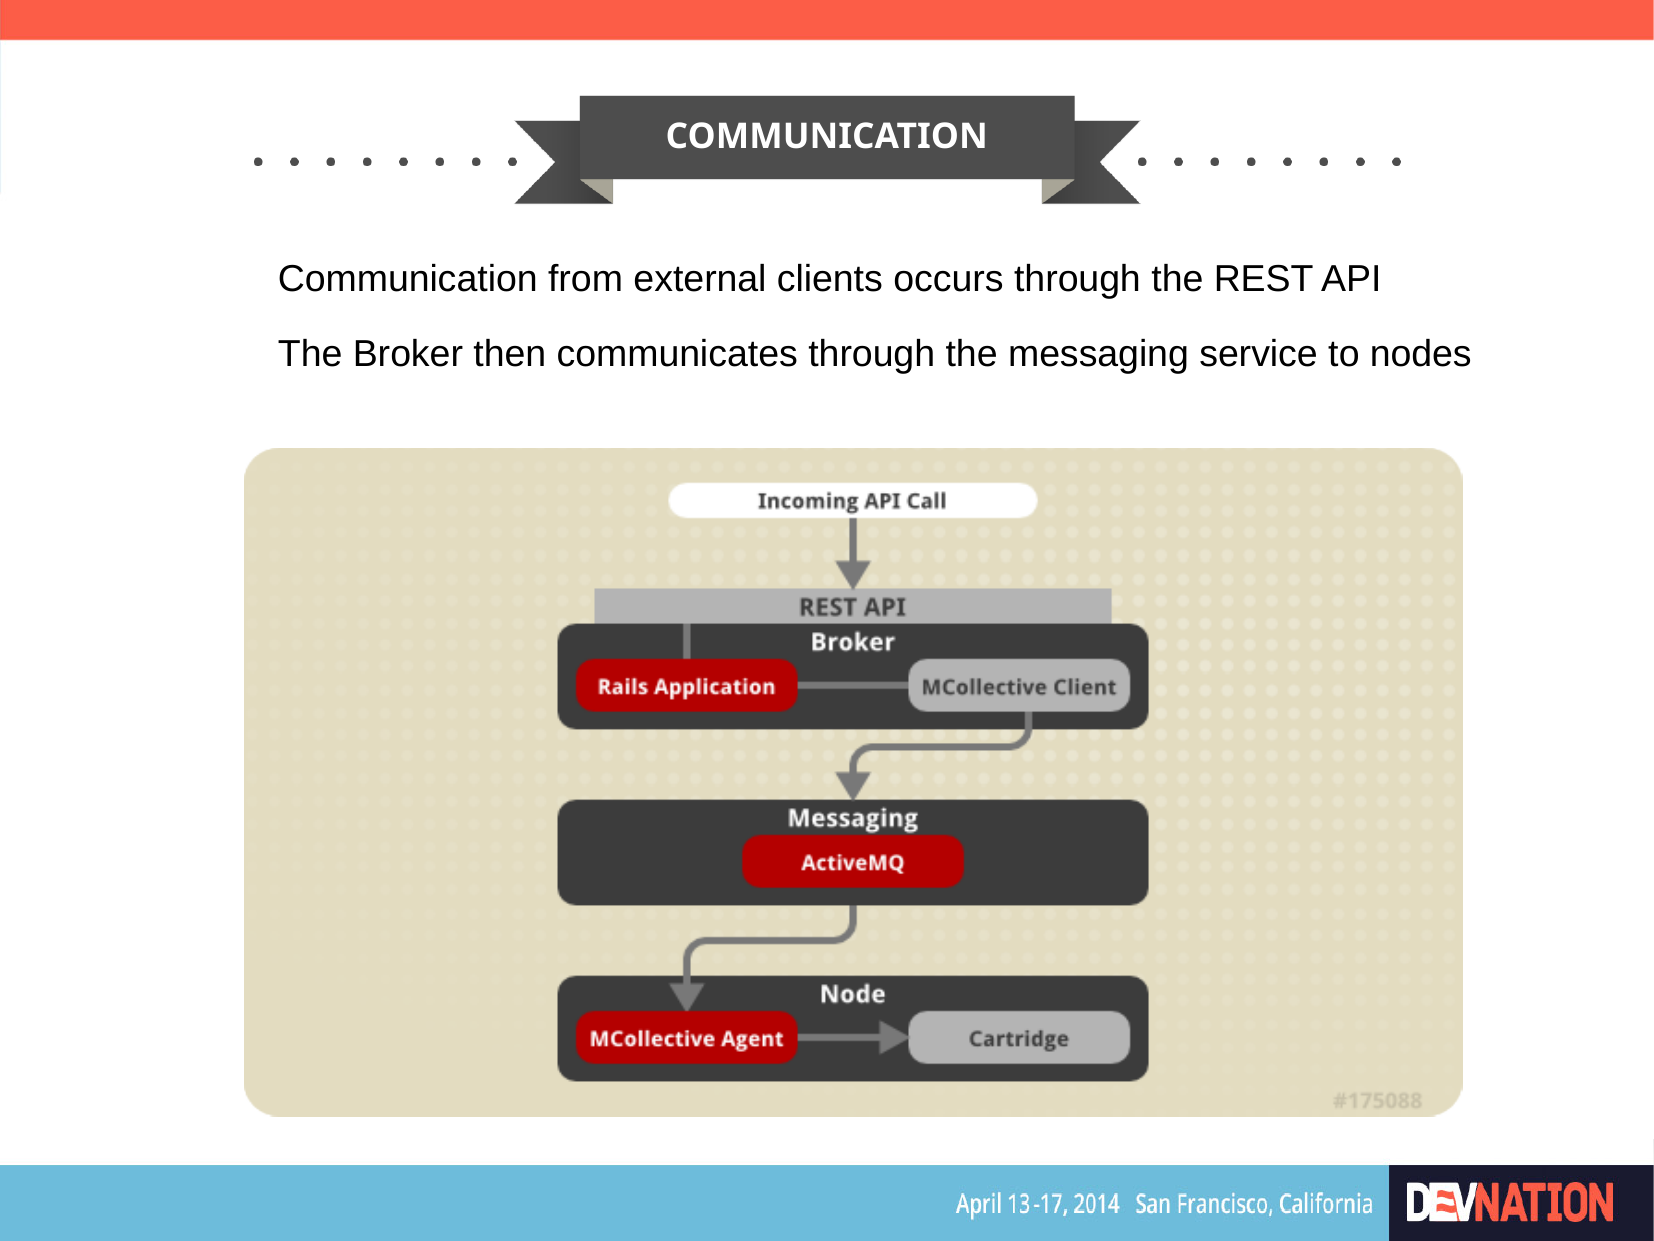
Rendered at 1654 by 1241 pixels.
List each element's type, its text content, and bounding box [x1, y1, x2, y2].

text_box COMMUNICATION [581, 105, 1073, 163]
picture [0, 0, 1654, 1241]
text_box Communication from external clients occurs through the REST API The Broker then communicates through the messaging service to nodes [250, 250, 1489, 383]
